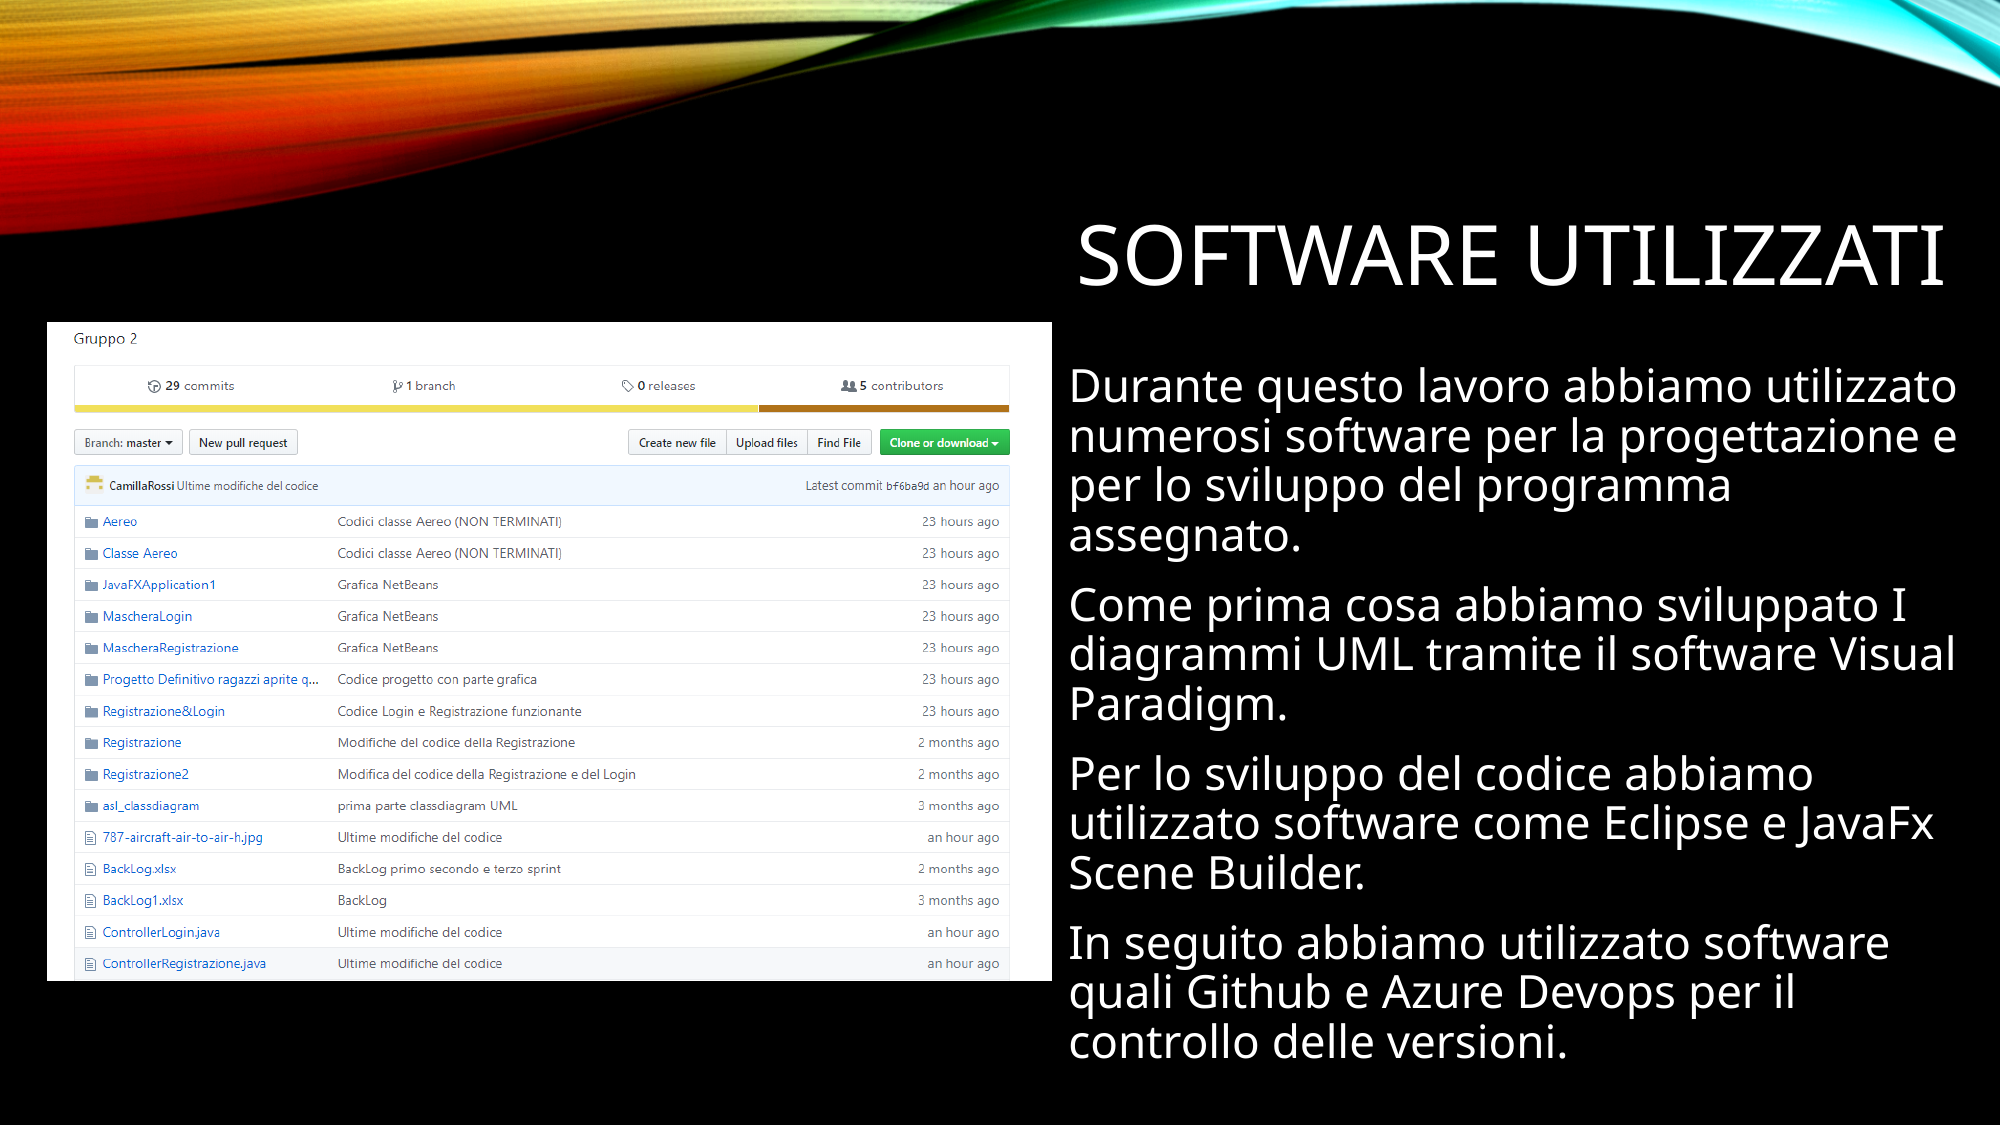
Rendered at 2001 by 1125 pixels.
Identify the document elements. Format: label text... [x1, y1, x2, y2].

picture [0, 0, 2000, 237]
title SOFTWARE UTILIZZATI [550, 152, 1963, 355]
list Durante questo lavoro abbiamo utilizzato numerosi software per la progettazione e per lo sviluppo del programma assegnato. Come prima cosa abbiamo sviluppato I diagrammi UML tramite il software Visual Paradigm. Per lo sviluppo del codice abbiamo utilizzato software come Eclipse e JavaFx Scene Builder. In seguito abbiamo utilizzato software quali Github e Azure Devops per il controllo delle versioni. [1015, 355, 1994, 1016]
picture [47, 322, 1052, 981]
